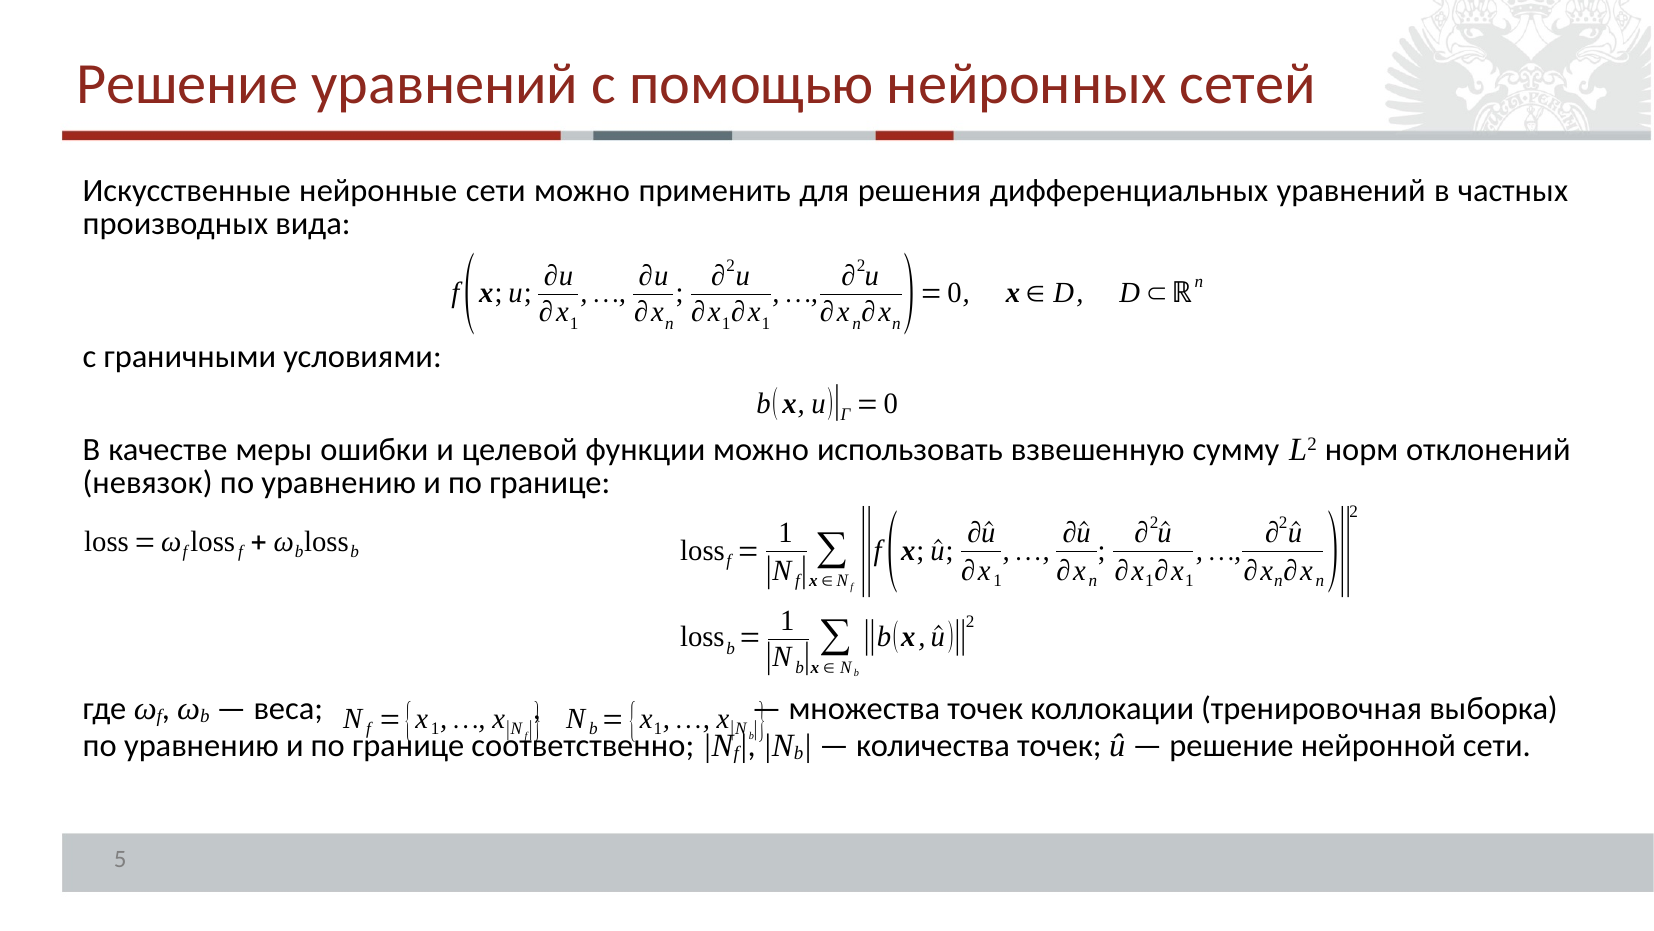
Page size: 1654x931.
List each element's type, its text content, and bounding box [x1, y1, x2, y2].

chart [564, 700, 768, 745]
chart [82, 524, 360, 562]
chart [678, 501, 1359, 599]
title Решение уравнений с помощью нейронных сетей [76, 48, 1565, 130]
chart [341, 700, 544, 745]
list Искусственные нейронные сети можно применить для решения дифференциальных уравнений в частных производных вида: с граничными условиями: В качестве меры ошибки и целевой функции можно использовать взвешенную сумму L2 норм отклонений (невязок) по уравнению и по границе: где ωf, ωb — веса; , — множества точек коллокации (тренировочная выборка) по уравнению и по границе соответственно; |Nf|, |Nb| — количества точек; û — решение нейронной сети. [82, 177, 1571, 798]
picture [0, 0, 1654, 931]
chart [754, 383, 899, 424]
chart [678, 604, 975, 680]
chart [450, 251, 1204, 337]
